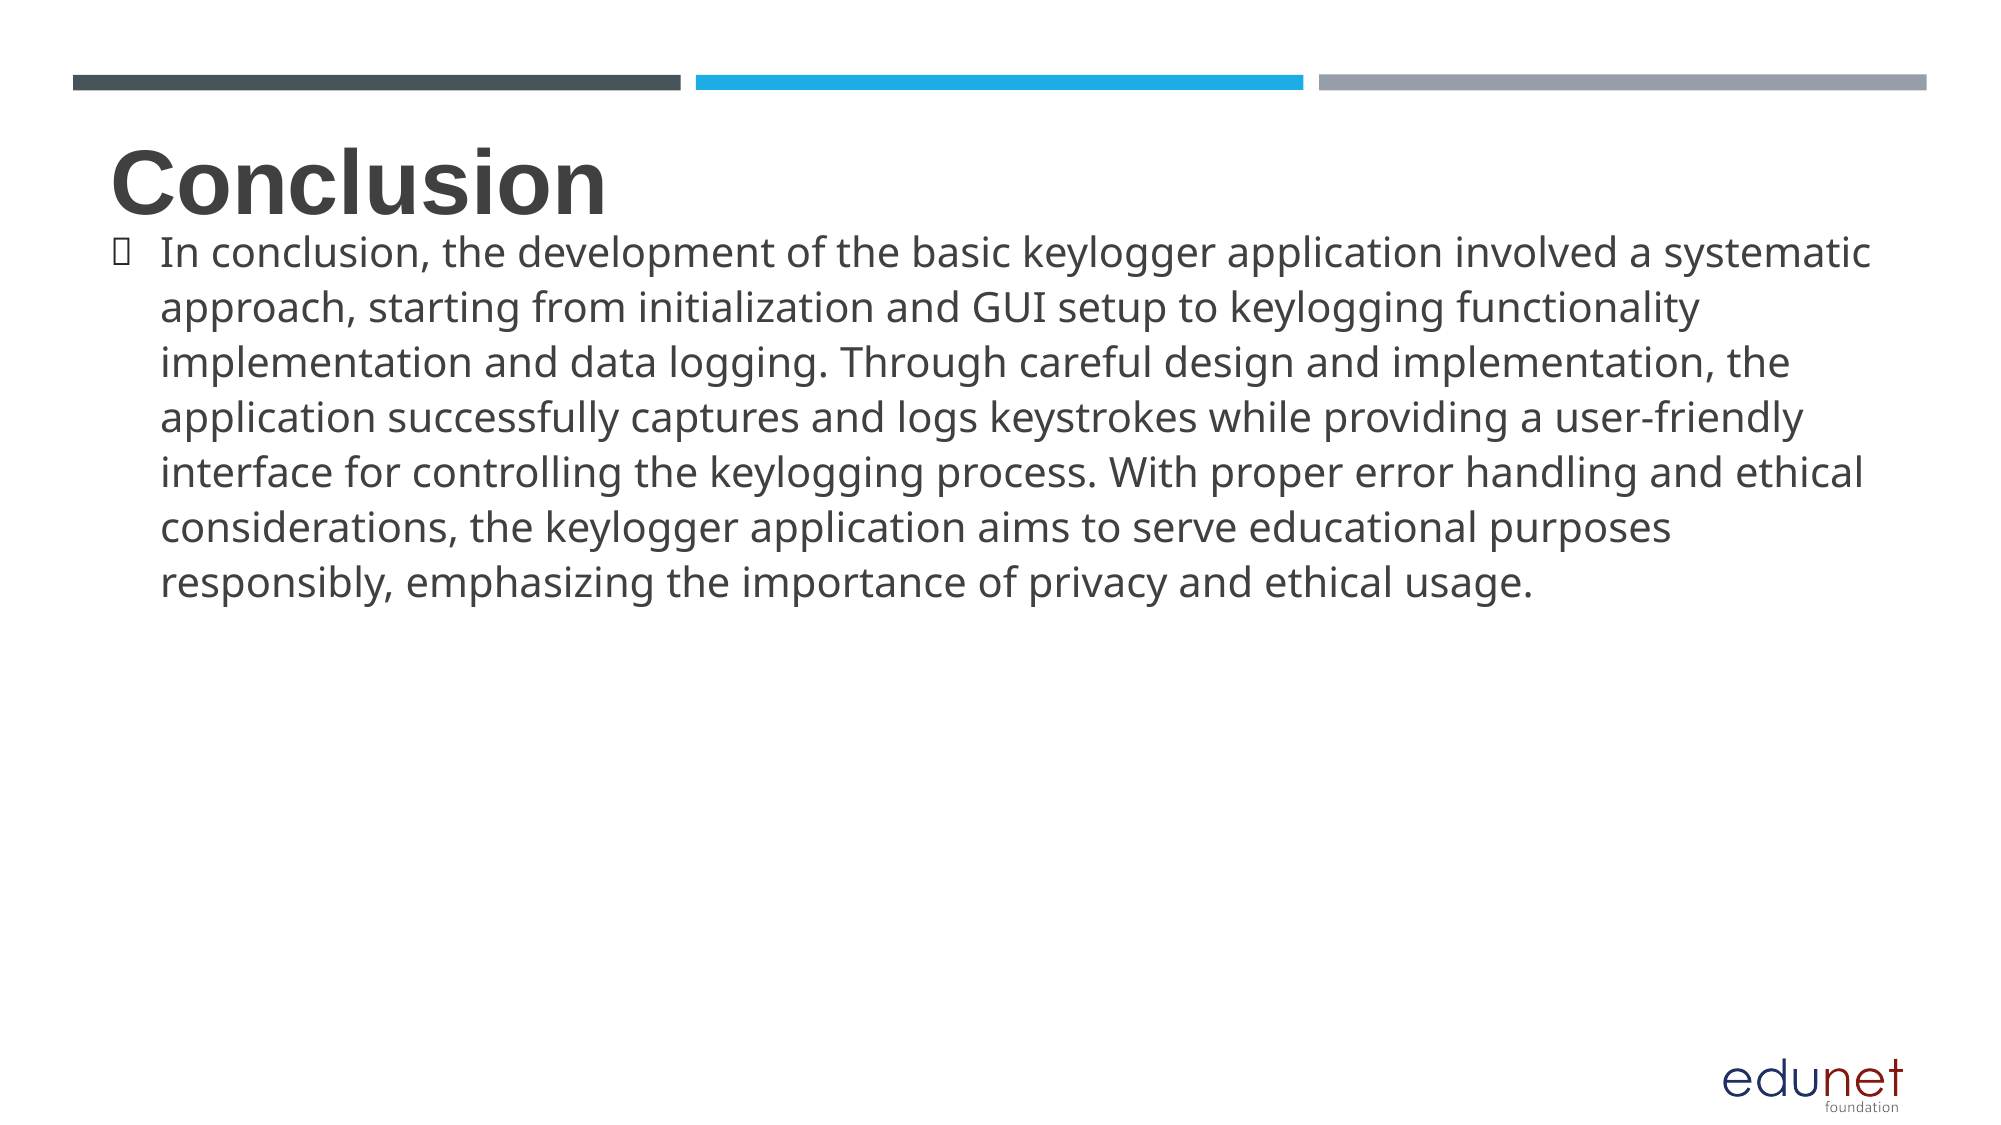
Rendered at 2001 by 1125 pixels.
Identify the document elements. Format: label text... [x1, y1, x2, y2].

list In conclusion, the development of the basic keylogger application involved a systematic approach, starting from initialization and GUI setup to keylogging functionality implementation and data logging. Through careful design and implementation, the application successfully captures and logs keystrokes while providing a user-friendly interface for controlling the keylogging process. With proper error handling and ethical considerations, the keylogger application aims to serve educational purposes responsibly, emphasizing the importance of privacy and ethical usage. [95, 213, 1905, 981]
title Conclusion [95, 115, 1905, 203]
picture [1719, 1056, 1905, 1116]
